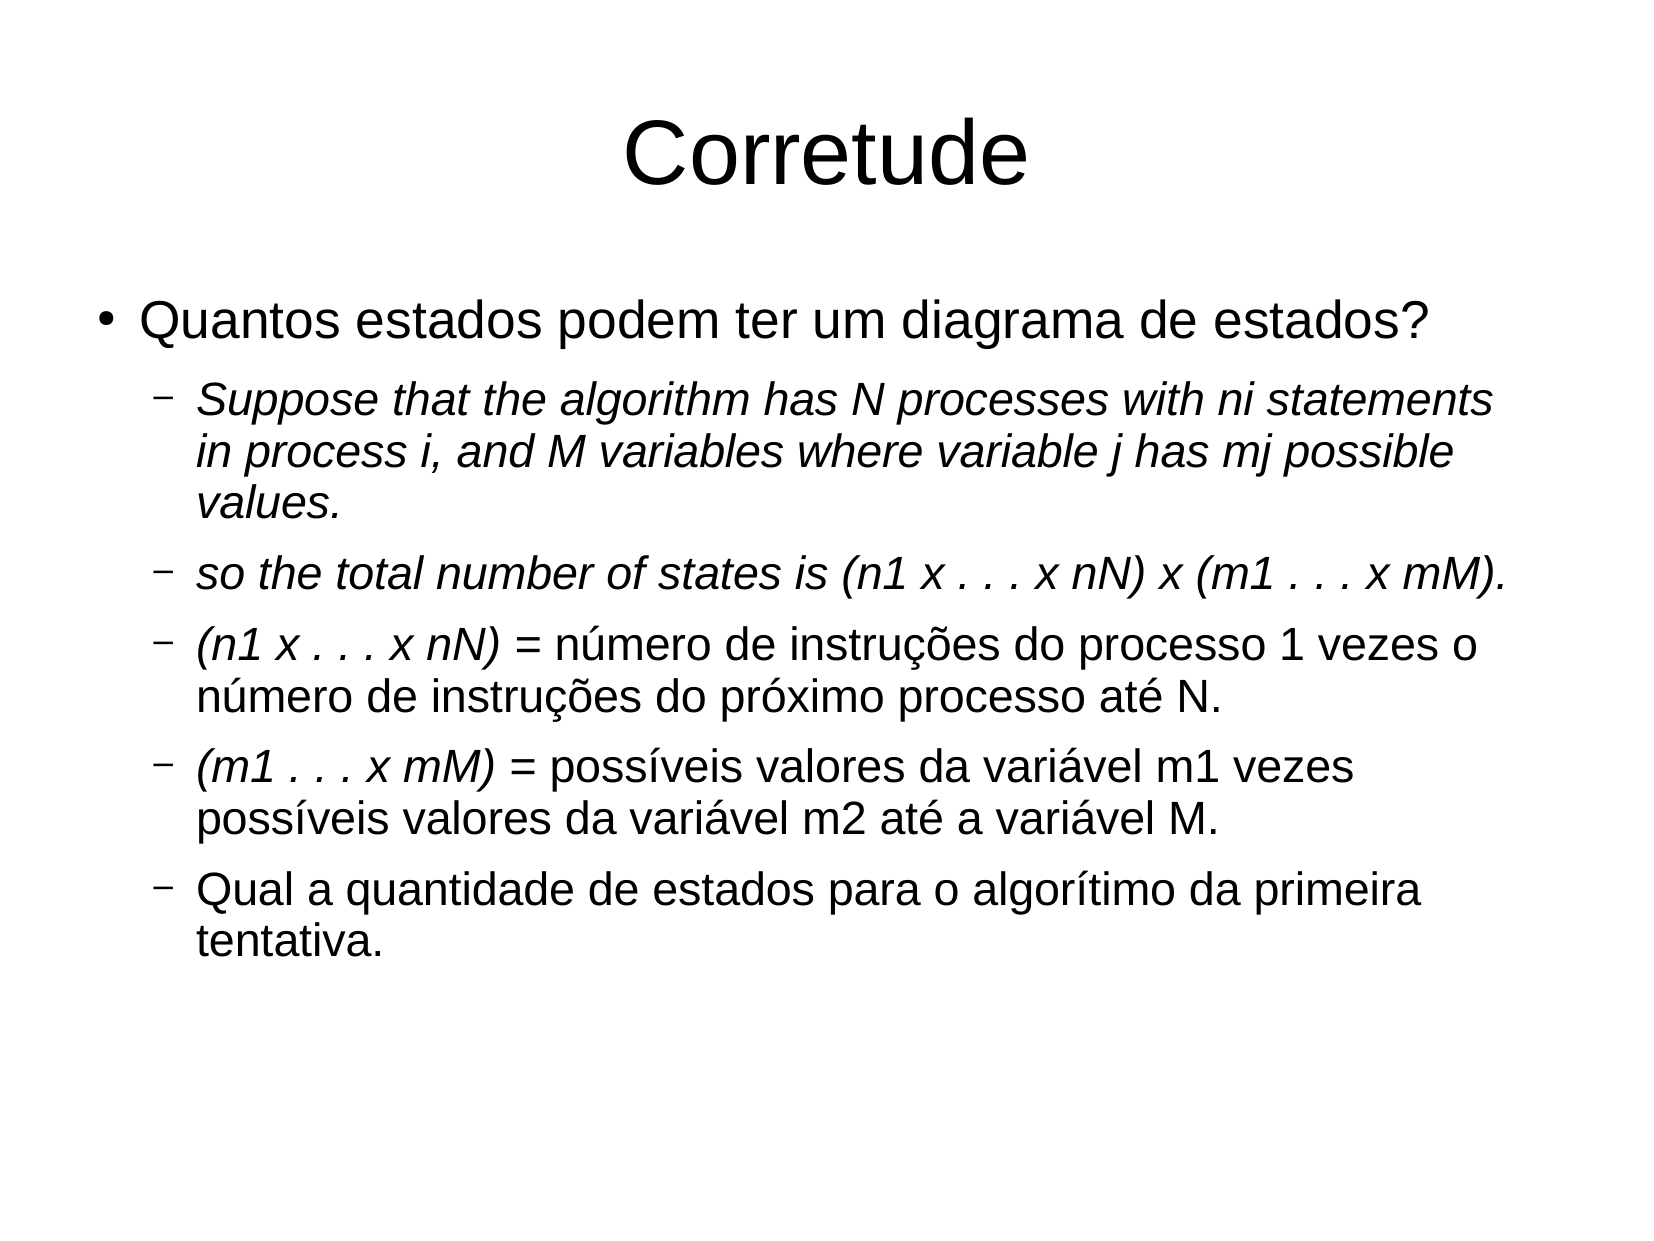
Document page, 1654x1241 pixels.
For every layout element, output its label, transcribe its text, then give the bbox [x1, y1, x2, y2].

title Corretude [82, 49, 1571, 257]
list Quantos estados podem ter um diagrama de estados? Suppose that the algorithm has N processes with ni statements in process i, and M variables where variable j has mj possible values. so the total number of states is (n1 x . . . x nN) x (m1 . . . x mM). (n1 x . . . x nN) = número de instruções do processo 1 vezes o número de instruções do próximo processo até N. (m1 . . . x mM) = possíveis valores da variável m1 vezes possíveis valores da variável m2 até a variável M. Qual a quantidade de estados para o algorítimo da primeira tentativa. [82, 290, 1538, 1010]
